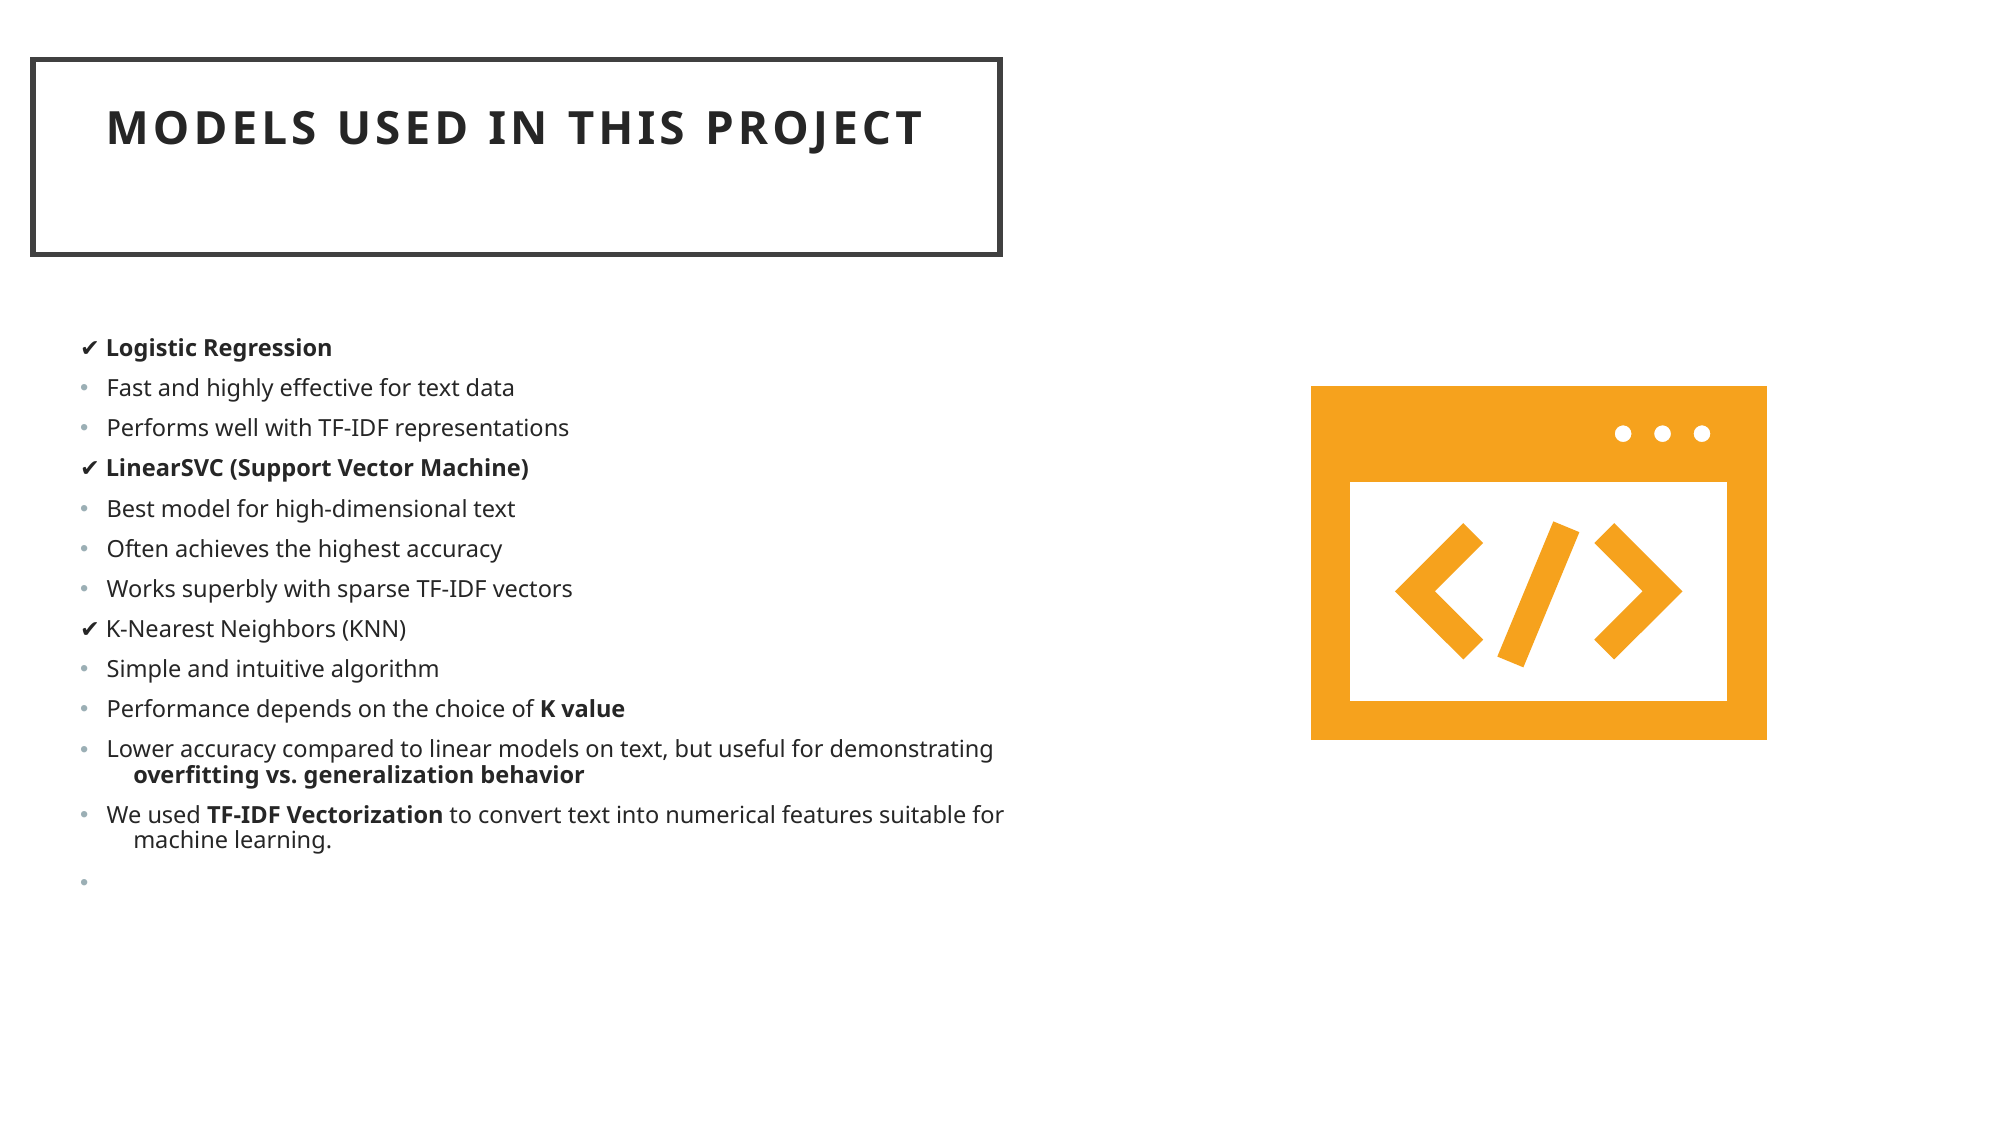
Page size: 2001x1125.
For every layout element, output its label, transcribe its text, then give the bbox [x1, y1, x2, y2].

title Models Used in This Project [33, 59, 1001, 255]
list ✔ Logistic Regression Fast and highly effective for text data Performs well with TF-IDF representations ✔ LinearSVC (Support Vector Machine) Best model for high-dimensional text Often achieves the highest accuracy Works superbly with sparse TF-IDF vectors ✔ K-Nearest Neighbors (KNN) Simple and intuitive algorithm Performance depends on the choice of K value Lower accuracy compared to linear models on text, but useful for demonstrating overfitting vs. generalization behavior We used TF-IDF Vectorization to convert text into numerical features suitable for machine learning. [65, 328, 1044, 864]
picture [1265, 290, 1812, 837]
text_box [1239, 185, 1839, 941]
